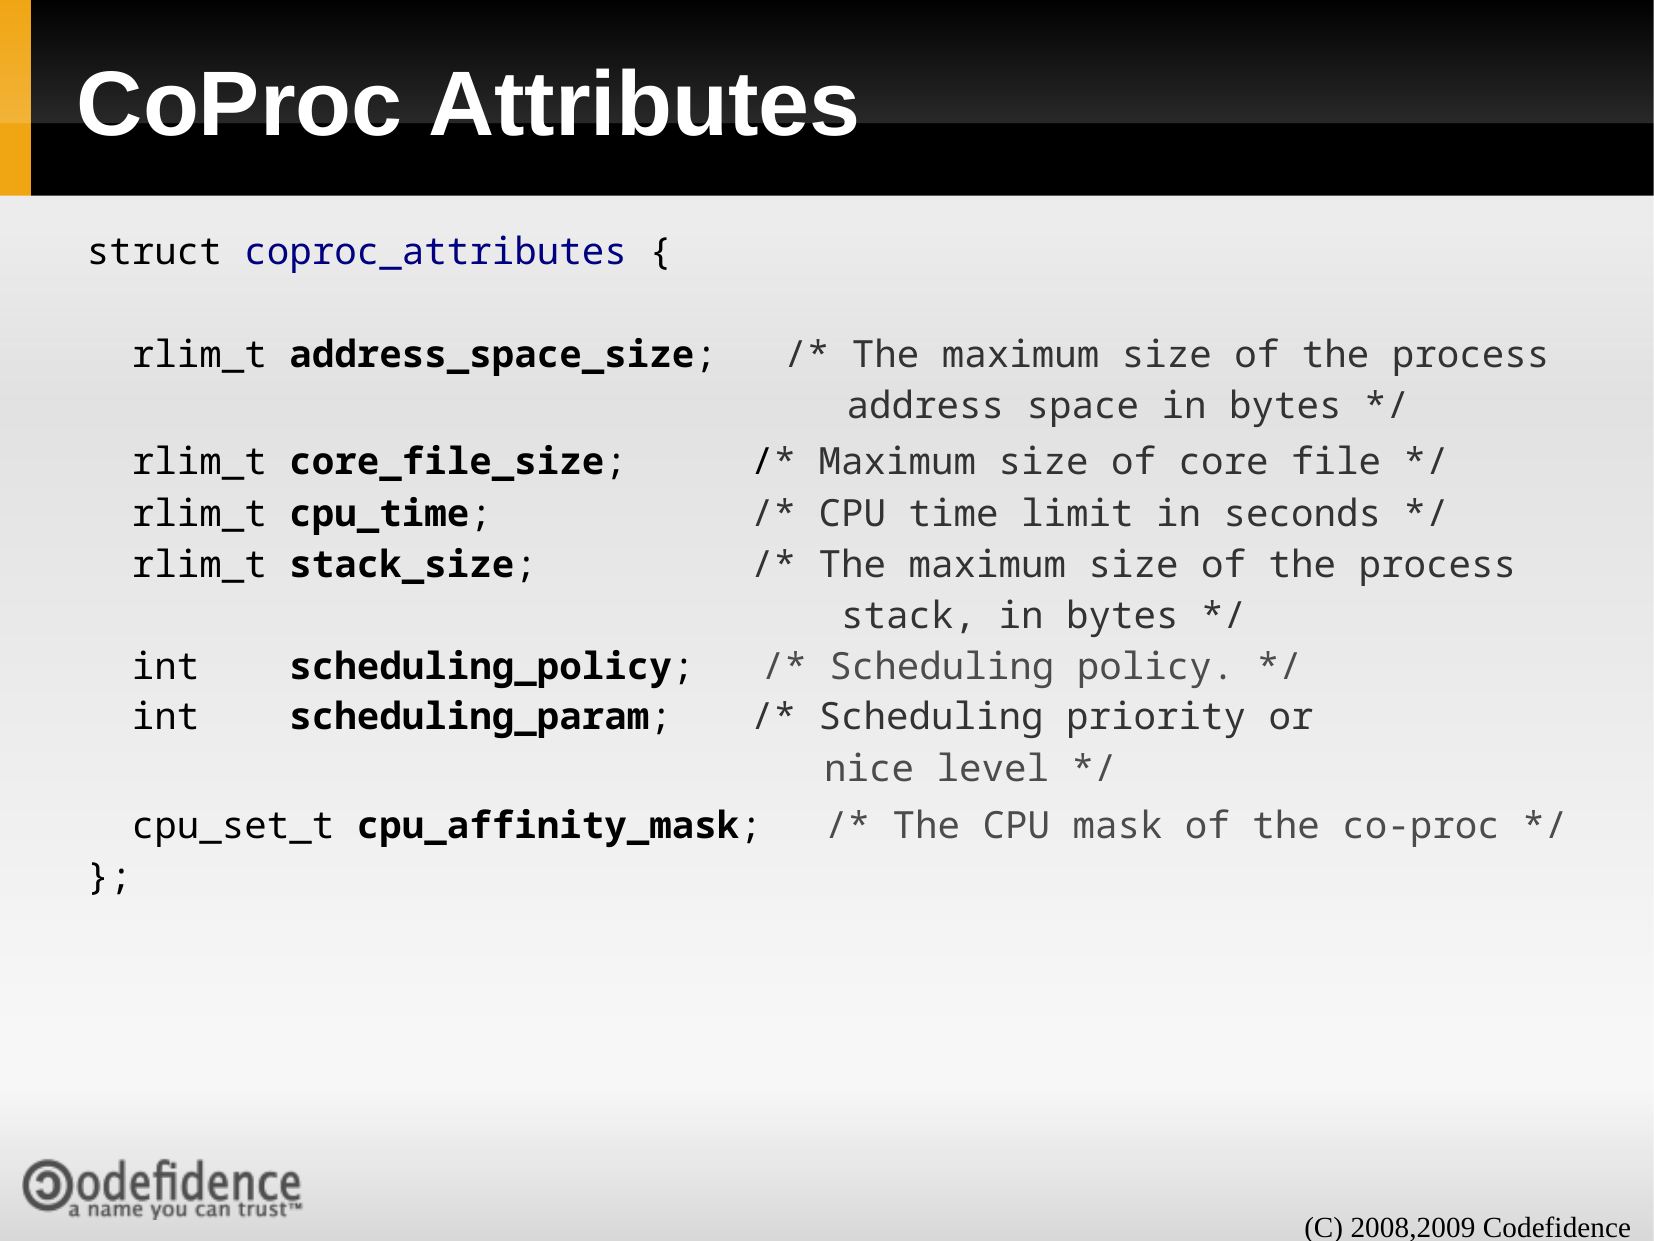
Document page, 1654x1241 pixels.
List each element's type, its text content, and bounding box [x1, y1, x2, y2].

list struct coproc_attributes { rlim_t address_space_size; /* The maximum size of the process address space in bytes */ rlim_t core_file_size; /* Maximum size of core file */ rlim_t cpu_time; /* CPU time limit in seconds */ rlim_t stack_size; /* The maximum size of the process stack, in bytes */ int scheduling_policy; /* Scheduling policy. */ int scheduling_param; /* Scheduling priority or nice level */ cpu_set_t cpu_affinity_mask; /* The CPU mask of the co-proc */ }; [86, 225, 1576, 1029]
picture [0, 0, 1654, 1241]
title CoProc Attributes [76, 7, 1565, 200]
